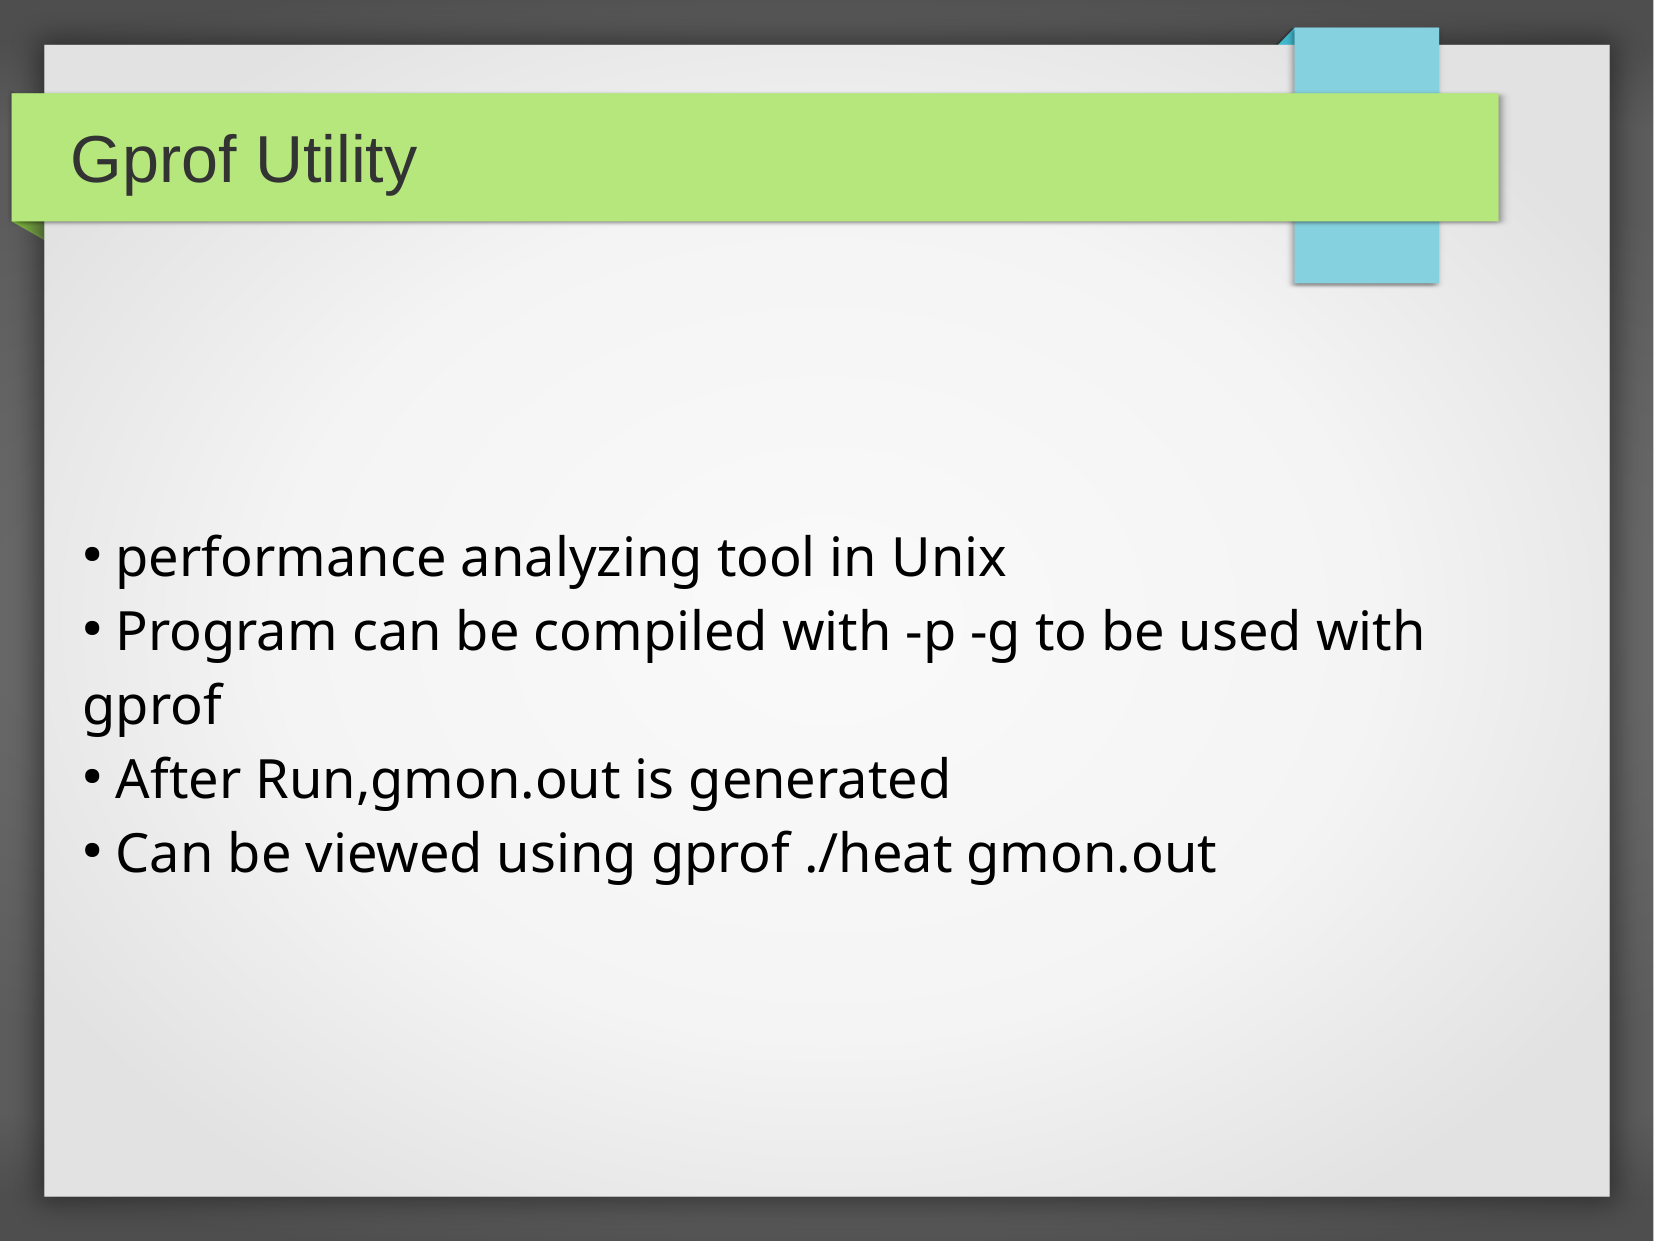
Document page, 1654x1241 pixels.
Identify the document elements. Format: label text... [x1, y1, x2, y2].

picture [0, 0, 1654, 1241]
title Gprof Utility [70, 106, 1229, 213]
subtitle performance analyzing tool in Unix Program can be compiled with -p -g to be used with gprof After Run,gmon.out is generated Can be viewed using gprof ./heat gmon.out [82, 343, 1538, 1063]
